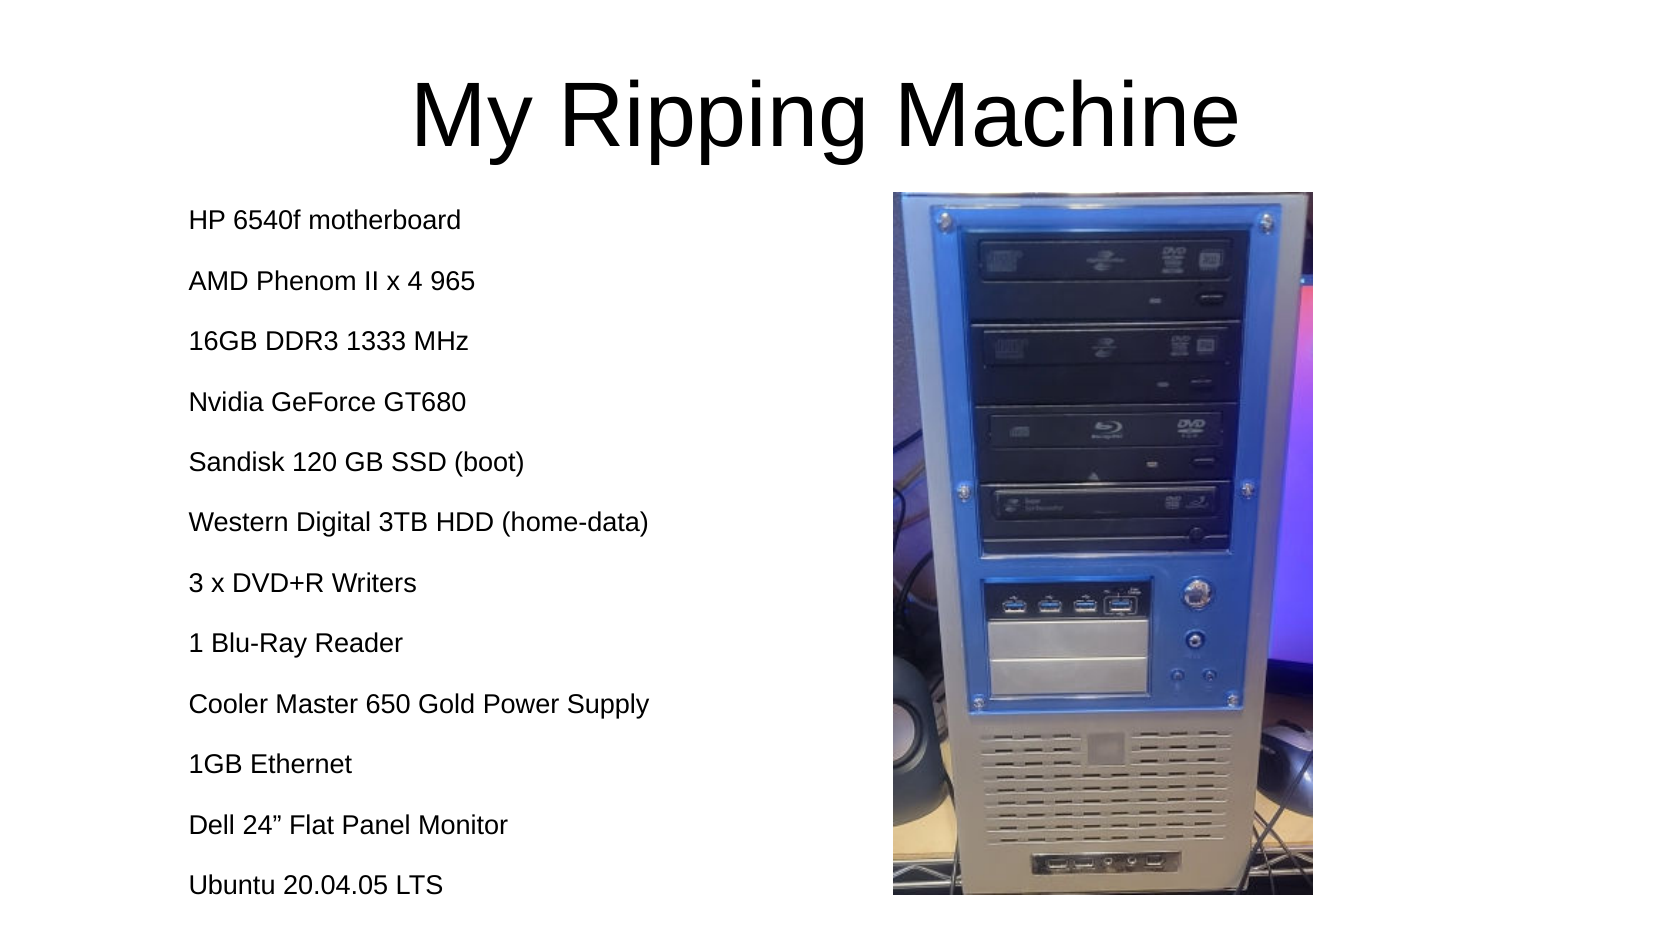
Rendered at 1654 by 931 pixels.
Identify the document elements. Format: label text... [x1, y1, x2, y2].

title My Ripping Machine [82, 37, 1571, 193]
picture [893, 192, 1313, 895]
table_header HP 6540f motherboard AMD Phenom II x 4 965 16GB DDR3 1333 MHz Nvidia GeForce GT680 Sandisk 120 GB SSD (boot) Western Digital 3TB HDD (home-data) 3 x DVD+R Writers 1 Blu-Ray Reader Cooler Master 650 Gold Power Supply 1GB Ethernet Dell 24” Flat Panel Monitor Ubuntu 20.04.05 LTS [175, 198, 1006, 930]
